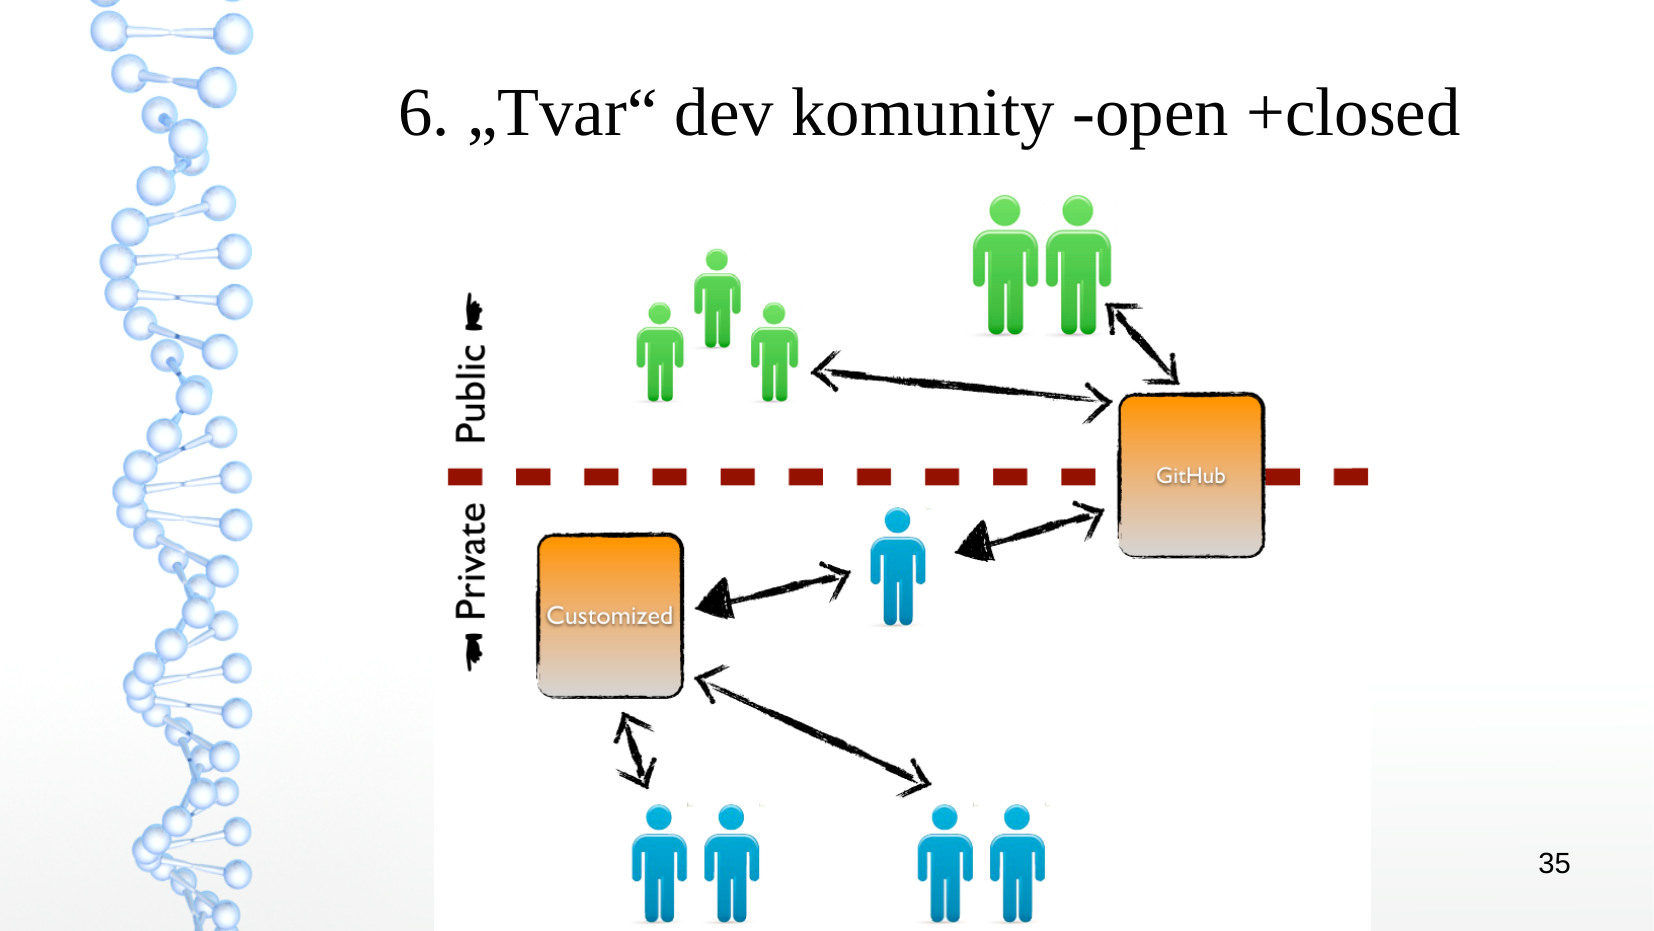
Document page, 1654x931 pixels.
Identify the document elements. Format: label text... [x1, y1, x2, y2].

title 6. „Tvar“ dev komunity -open +closed [265, 35, 1595, 189]
picture [0, 0, 1654, 931]
